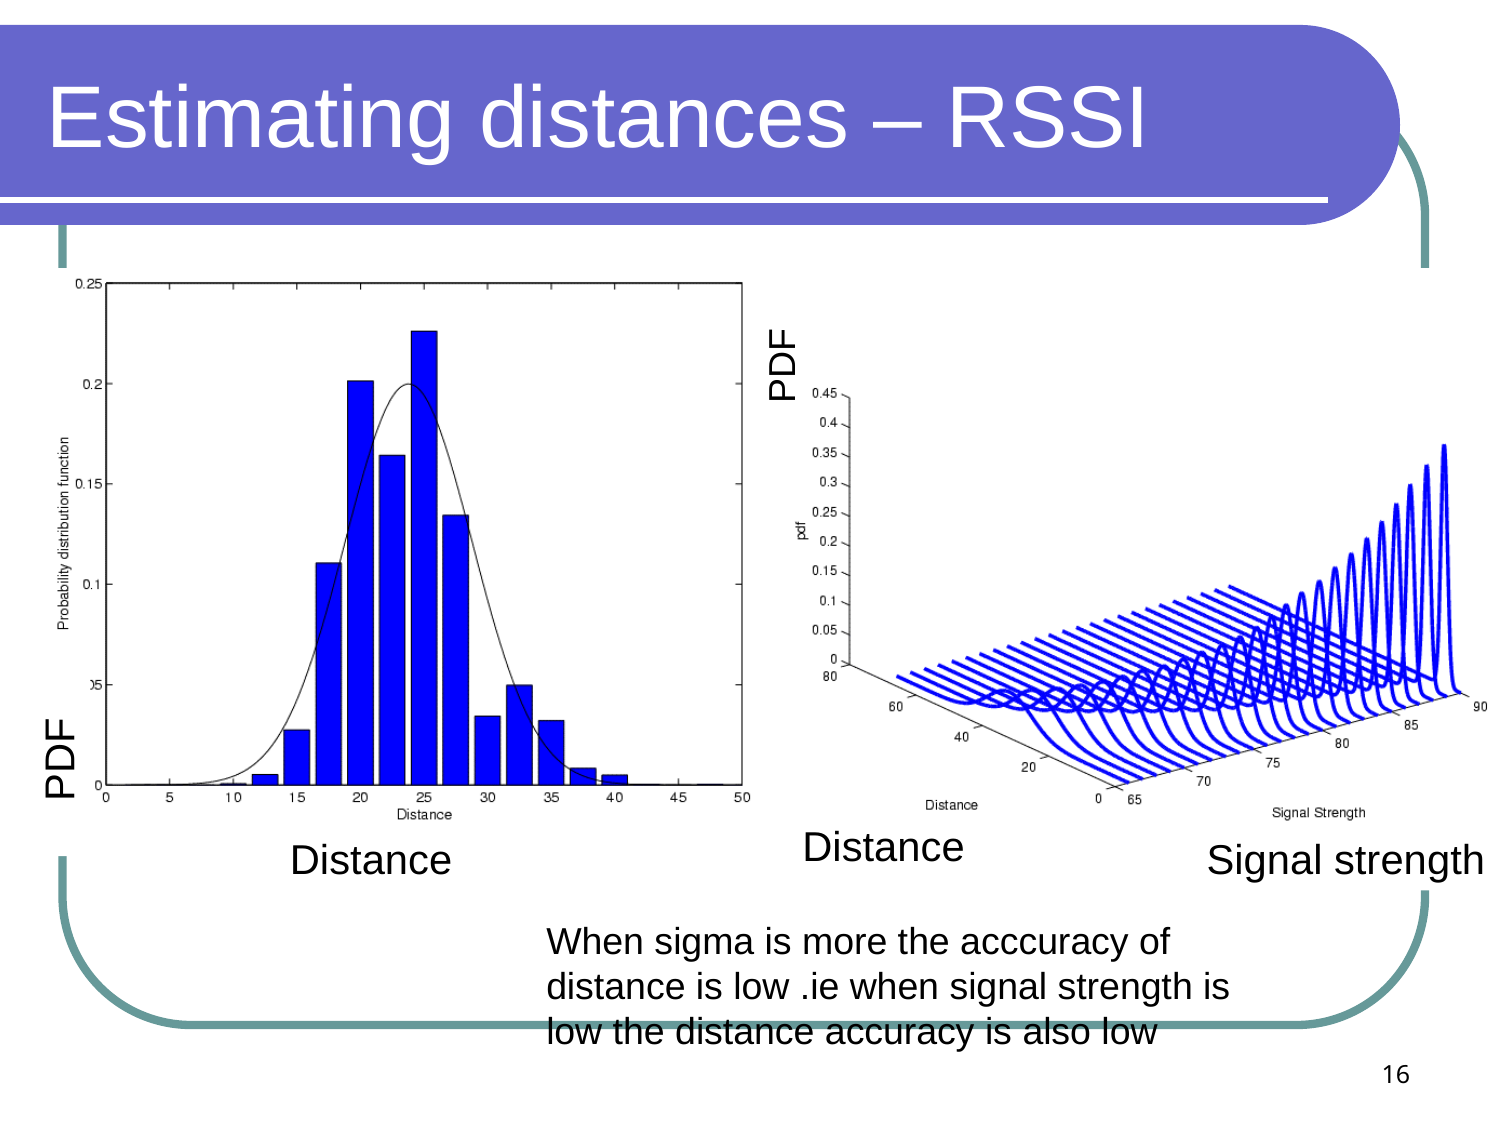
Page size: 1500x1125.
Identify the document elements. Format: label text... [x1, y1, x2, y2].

text_box Distance [275, 825, 468, 891]
text_box PDF [749, 287, 811, 444]
picture [37, 268, 1500, 827]
text_box PDF [24, 662, 91, 857]
text_box Signal strength [1191, 825, 1500, 891]
text_box Distance [787, 812, 980, 878]
text_box <number> [1074, 1025, 1426, 1101]
title Estimating distances – RSSI [31, 37, 1347, 188]
text_box When sigma is more the acccuracy of distance is low .ie when signal strength is low the distance accuracy is also low [531, 909, 1310, 1060]
